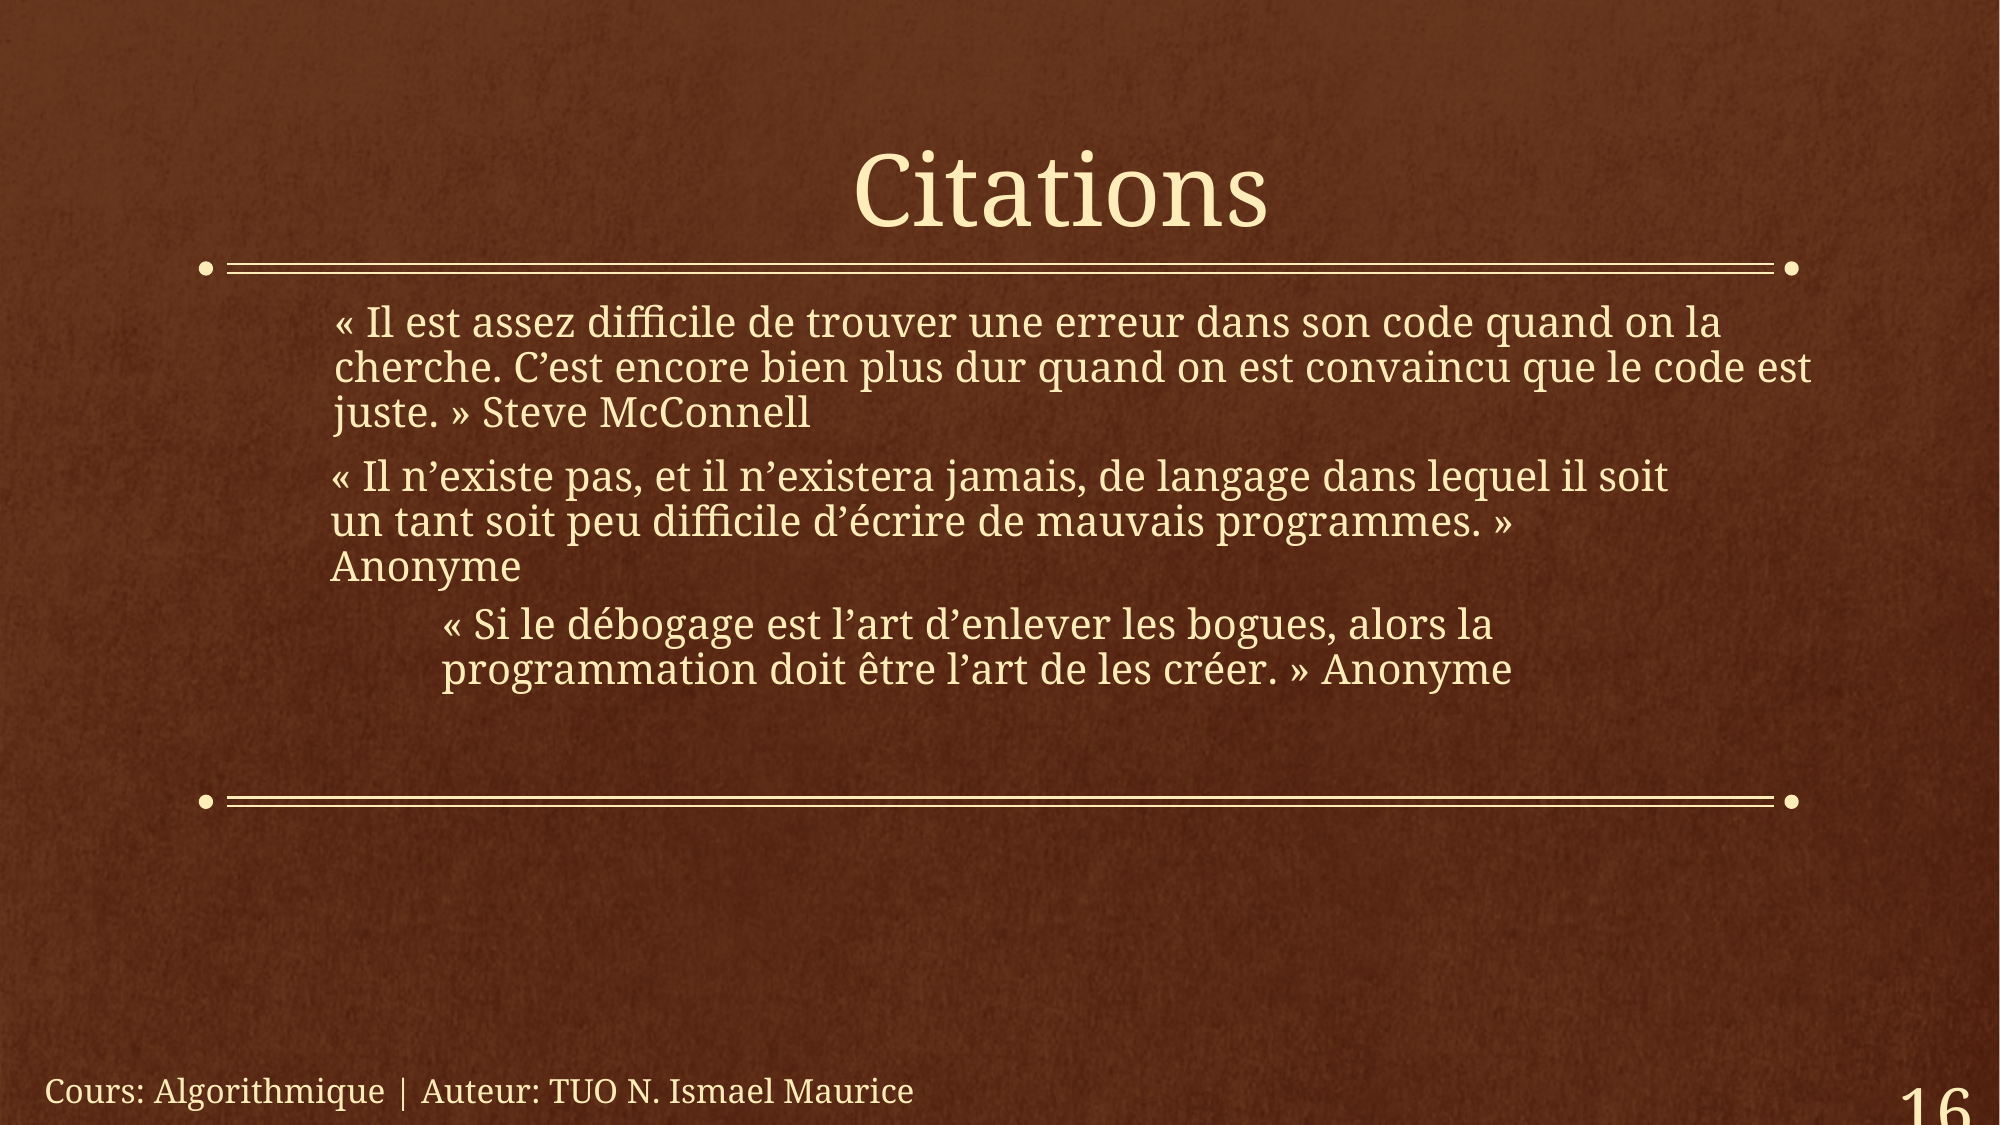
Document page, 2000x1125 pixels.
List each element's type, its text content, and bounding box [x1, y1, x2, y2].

title « Il est assez difficile de trouver une erreur dans son code quand on la cherche. C’est encore bien plus dur quand on est convaincu que le code est juste. » Steve McConnell [311, 294, 1836, 441]
text_box [1883, 1062, 2000, 1113]
text_box « Si le débogage est l’art d’enlever les bogues, alors la programmation doit être l’art de les créer. » Anonyme [287, 580, 1668, 702]
text_box Citations [287, 0, 1836, 256]
text_box « Il n’existe pas, et il n’existera jamais, de langage dans lequel il soit un tant soit peu difficile d’écrire de mauvais programmes. » Anonyme [304, 448, 1696, 570]
text_box Cours: Algorithmique | Auteur: TUO N. Ismael Maurice [29, 1062, 1246, 1113]
